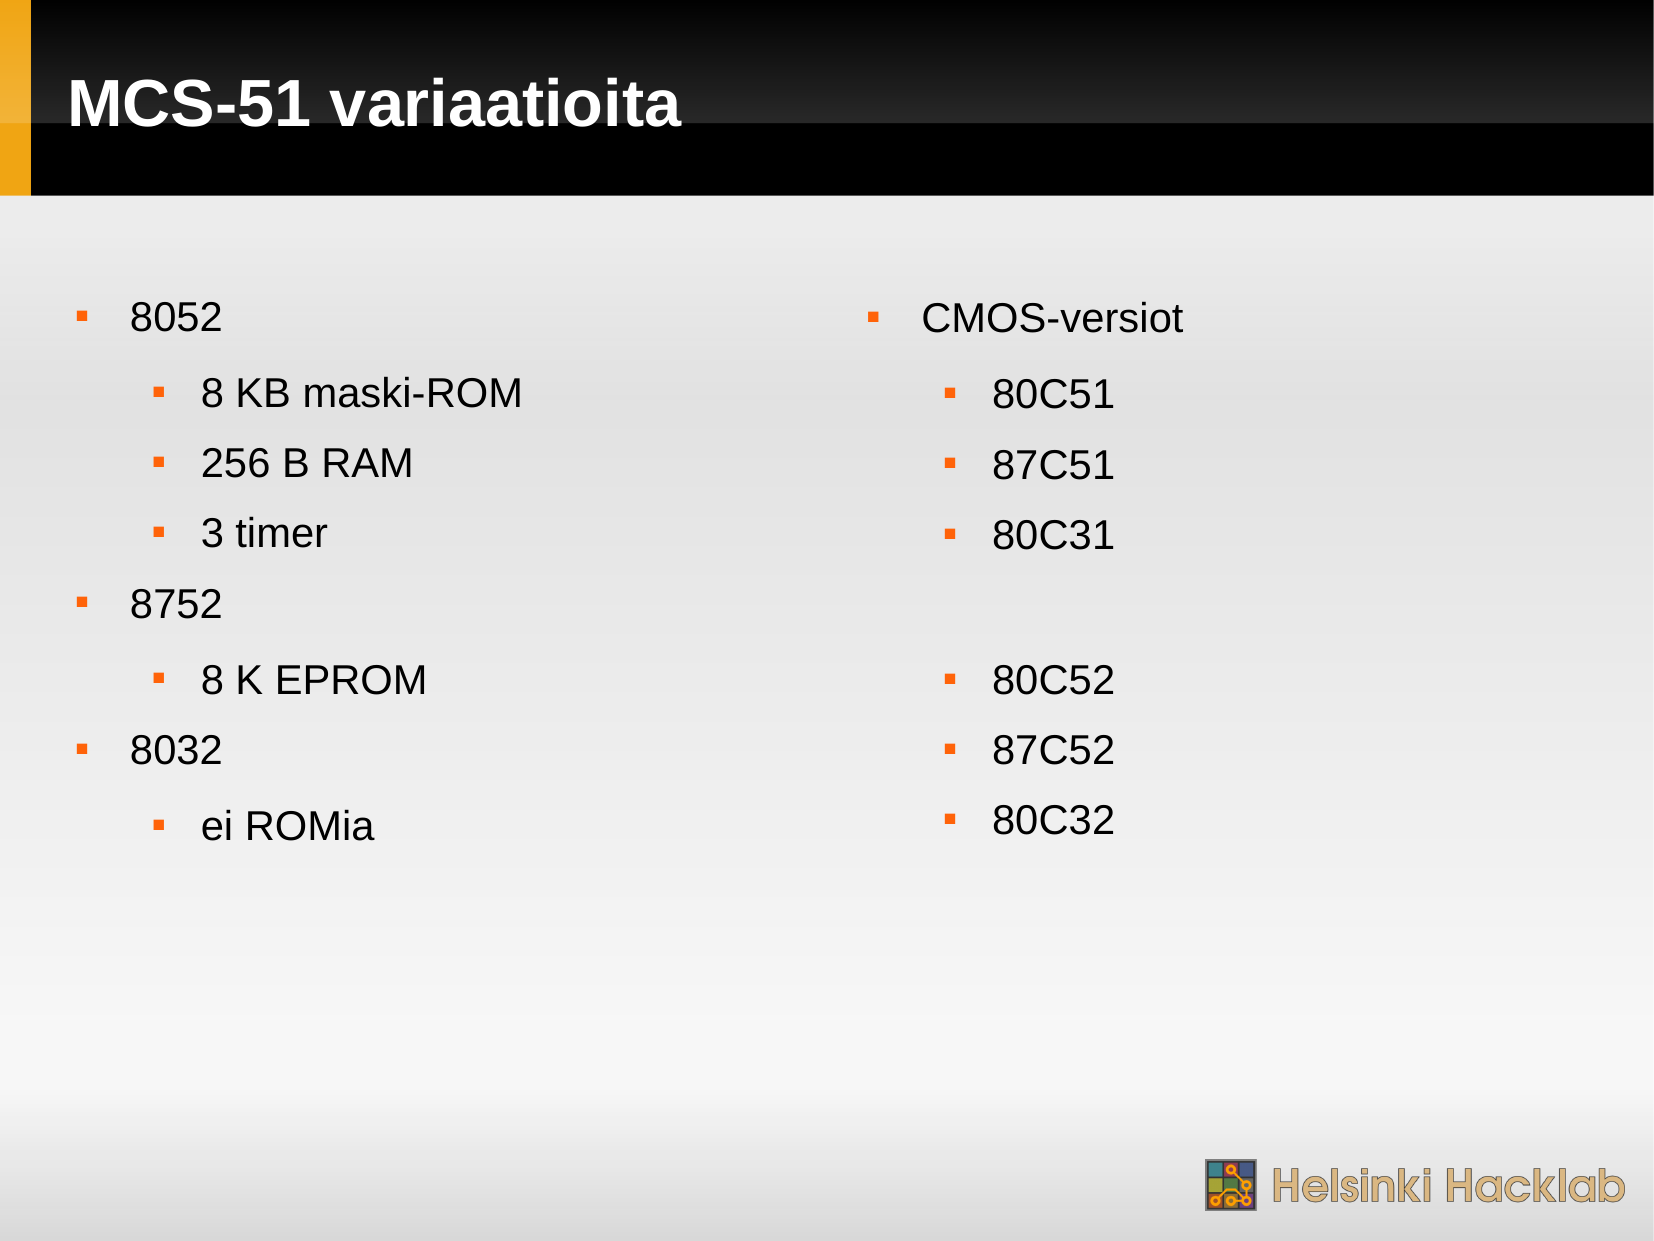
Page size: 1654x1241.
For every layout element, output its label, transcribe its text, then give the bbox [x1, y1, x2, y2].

list CMOS-versiot 80C51 87C51 80C31 80C52 87C52 80C32 [850, 295, 1447, 1093]
title MCS-51 variaatioita [67, 0, 1556, 208]
list 8052 8 KB maski-ROM 256 B RAM 3 timer 8752 8 K EPROM 8032 ei ROMia [59, 294, 745, 1092]
picture [0, 0, 1654, 1241]
